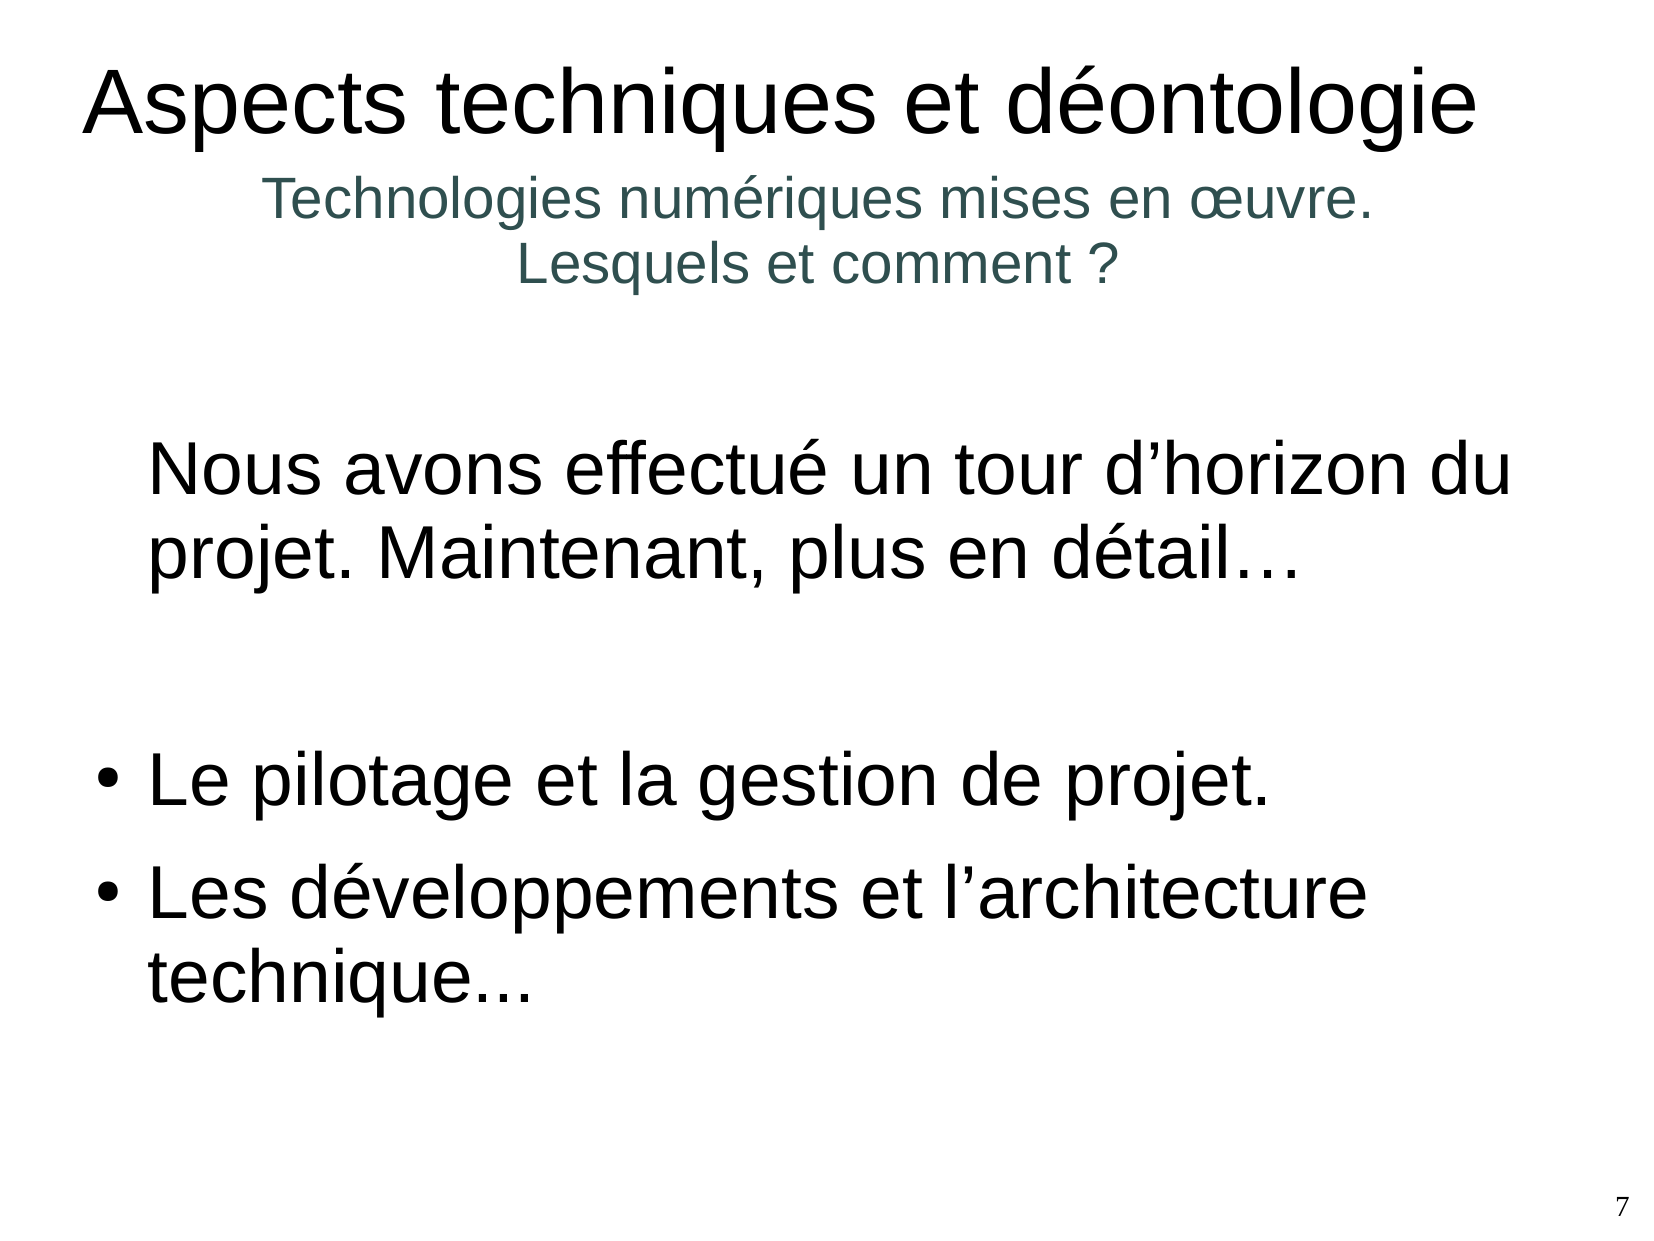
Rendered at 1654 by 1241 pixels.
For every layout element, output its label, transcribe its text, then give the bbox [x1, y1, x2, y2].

title Aspects techniques et déontologie [82, 49, 1571, 154]
title Technologies numériques mises en œuvre. Lesquels et comment ? [82, 165, 1571, 296]
list Nous avons effectué un tour d’horizon du projet. Maintenant, plus en détail… Le pilotage et la gestion de projet. Les développements et l’architecture technique... [76, 312, 1565, 1110]
